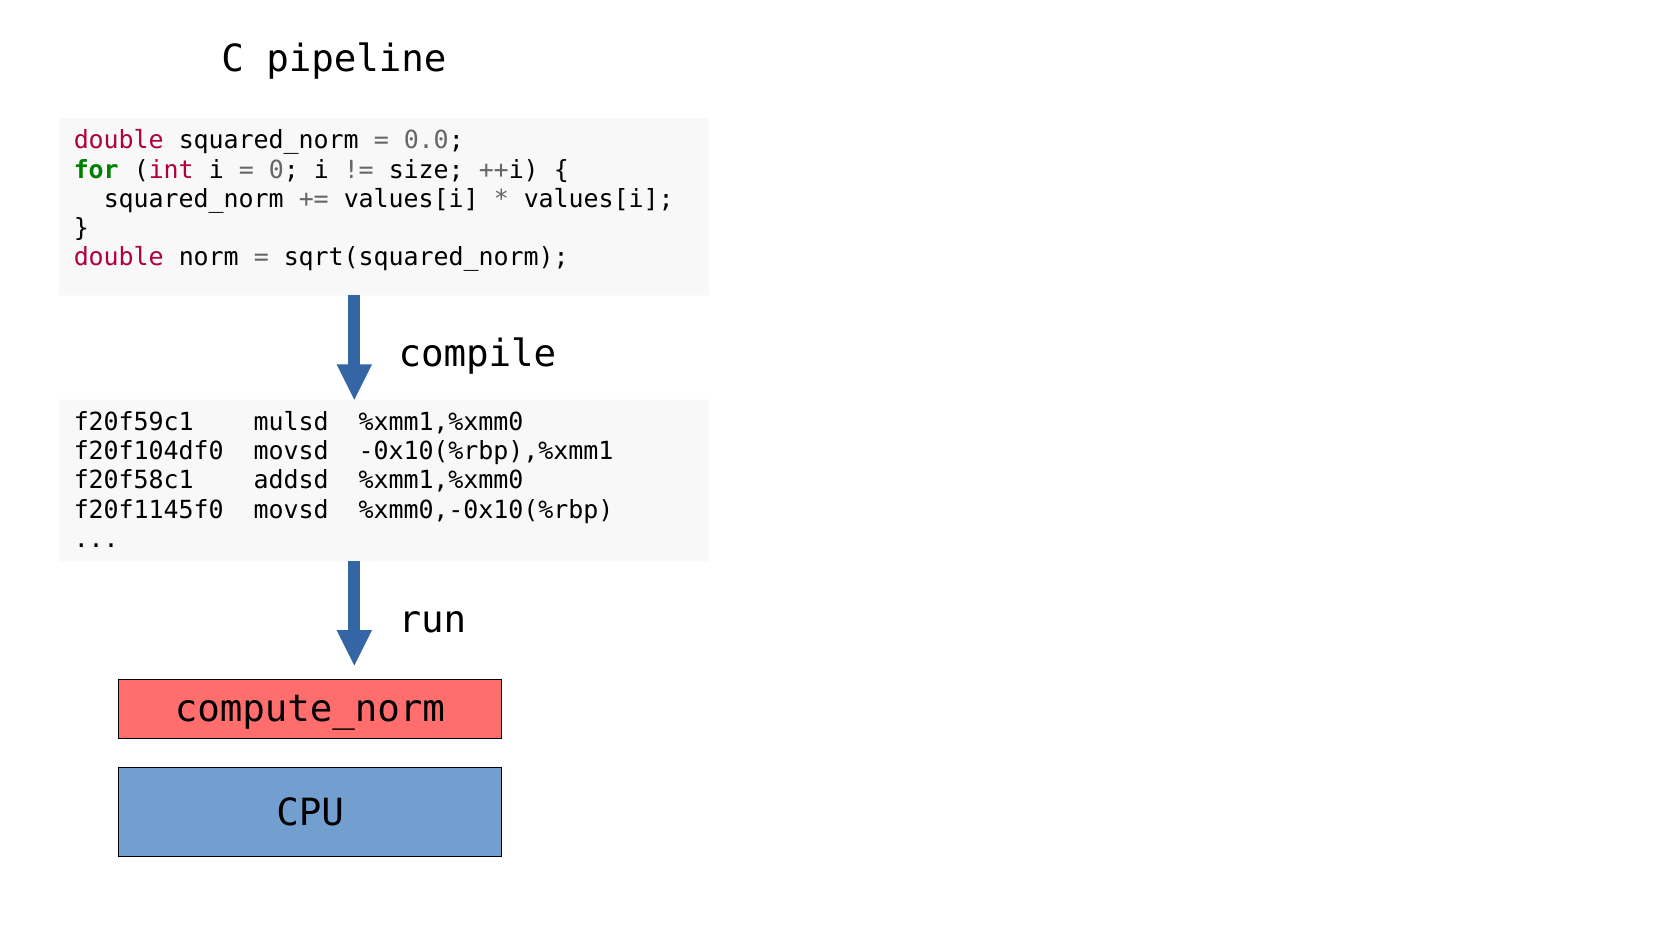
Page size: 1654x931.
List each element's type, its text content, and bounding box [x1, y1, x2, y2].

text_box run [383, 590, 680, 649]
text_box C pipeline [206, 29, 1123, 88]
text_box f20f59c1 mulsd %xmm1,%xmm0 f20f104df0 movsd -0x10(%rbp),%xmm1 f20f58c1 addsd %xmm1,%xmm0 f20f1145f0 movsd %xmm0,-0x10(%rbp) ... [59, 399, 709, 562]
text_box compute_norm [118, 679, 502, 739]
text_box double squared_norm = 0.0; for (int i = 0; i != size; ++i) { squared_norm += values[i] * values[i]; } double norm = sqrt(squared_norm); [59, 118, 709, 296]
text_box compile [383, 324, 680, 384]
text_box CPU [118, 767, 502, 857]
